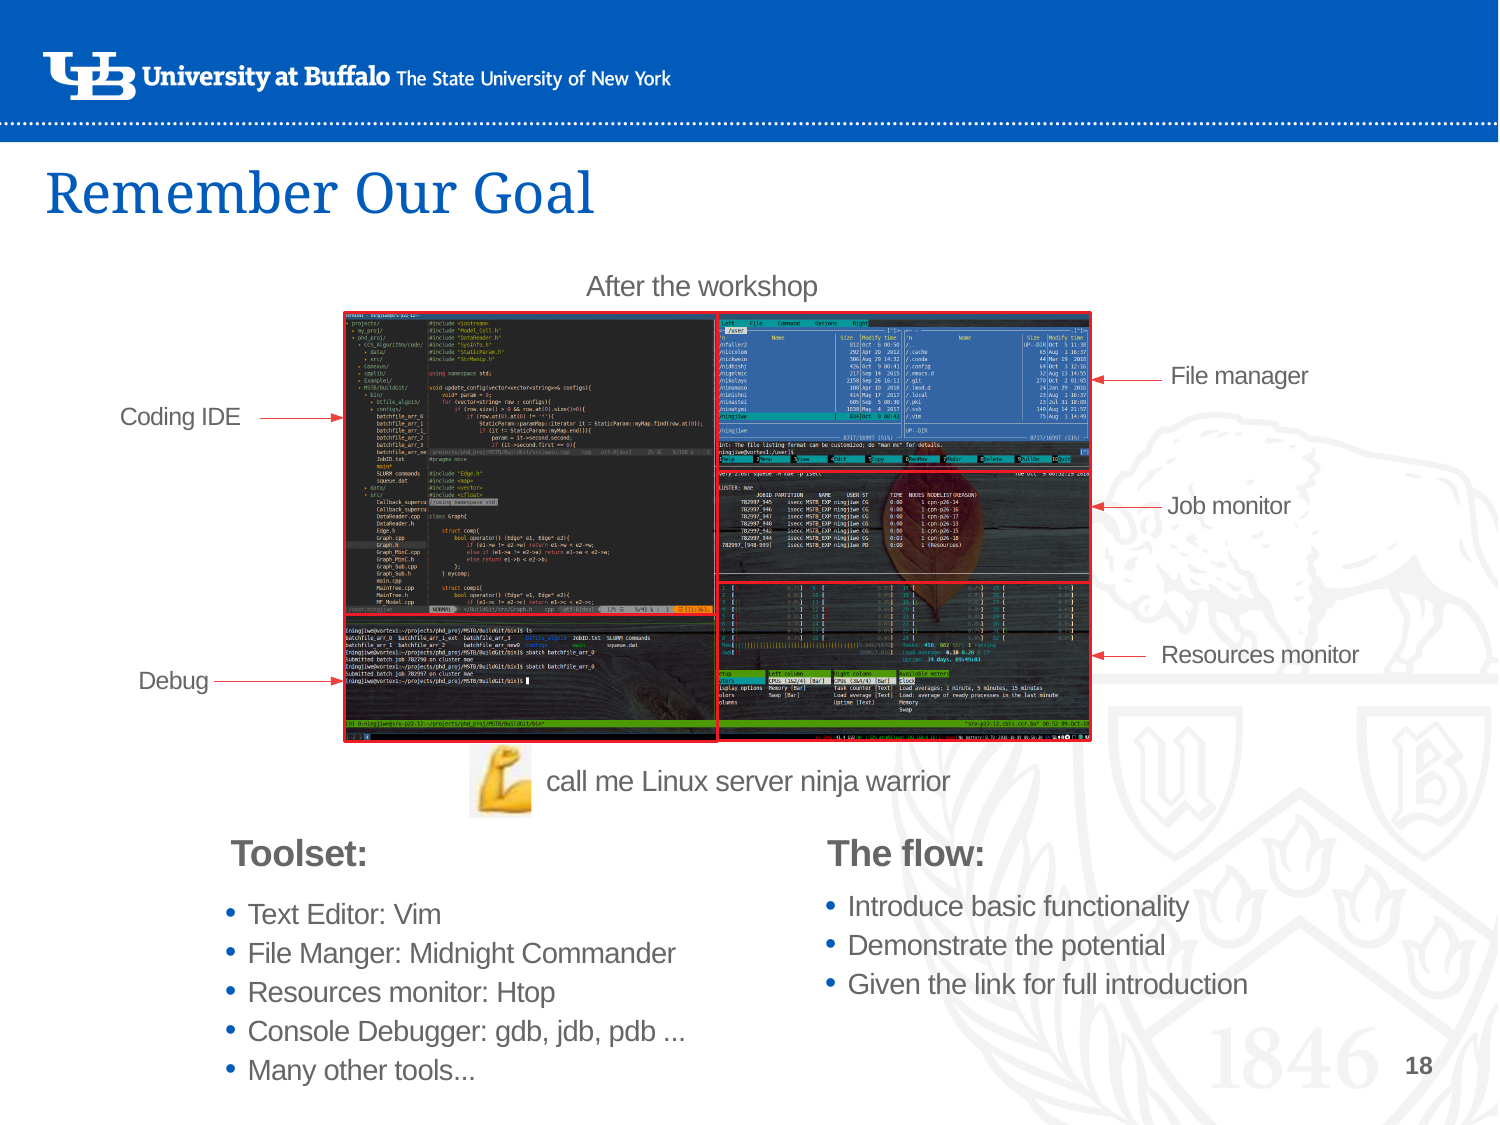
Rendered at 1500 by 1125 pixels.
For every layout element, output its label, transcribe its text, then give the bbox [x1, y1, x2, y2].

text_box After the workshop [571, 262, 867, 312]
text_box Resources monitor [1146, 633, 1396, 682]
text_box Toolset: [215, 825, 441, 882]
text_box Job monitor [1152, 484, 1339, 533]
list Text Editor: Vim File Manger: Midnight Commander Resources monitor: Htop Console Debugger: gdb, jdb, pdb ... Many other tools... [195, 892, 751, 1111]
list Introduce basic functionality Demonstrate the potential Given the link for full introduction [795, 885, 1351, 1021]
text_box call me Linux server ninja warrior [532, 757, 982, 809]
text_box Coding IDE [105, 395, 276, 446]
text_box The flow: [812, 825, 1141, 882]
title Remember Our Goal [30, 153, 1387, 233]
text_box [344, 312, 1091, 742]
text_box File manager [1155, 354, 1343, 402]
text_box Debug [123, 659, 236, 710]
picture [0, 0, 1499, 1125]
